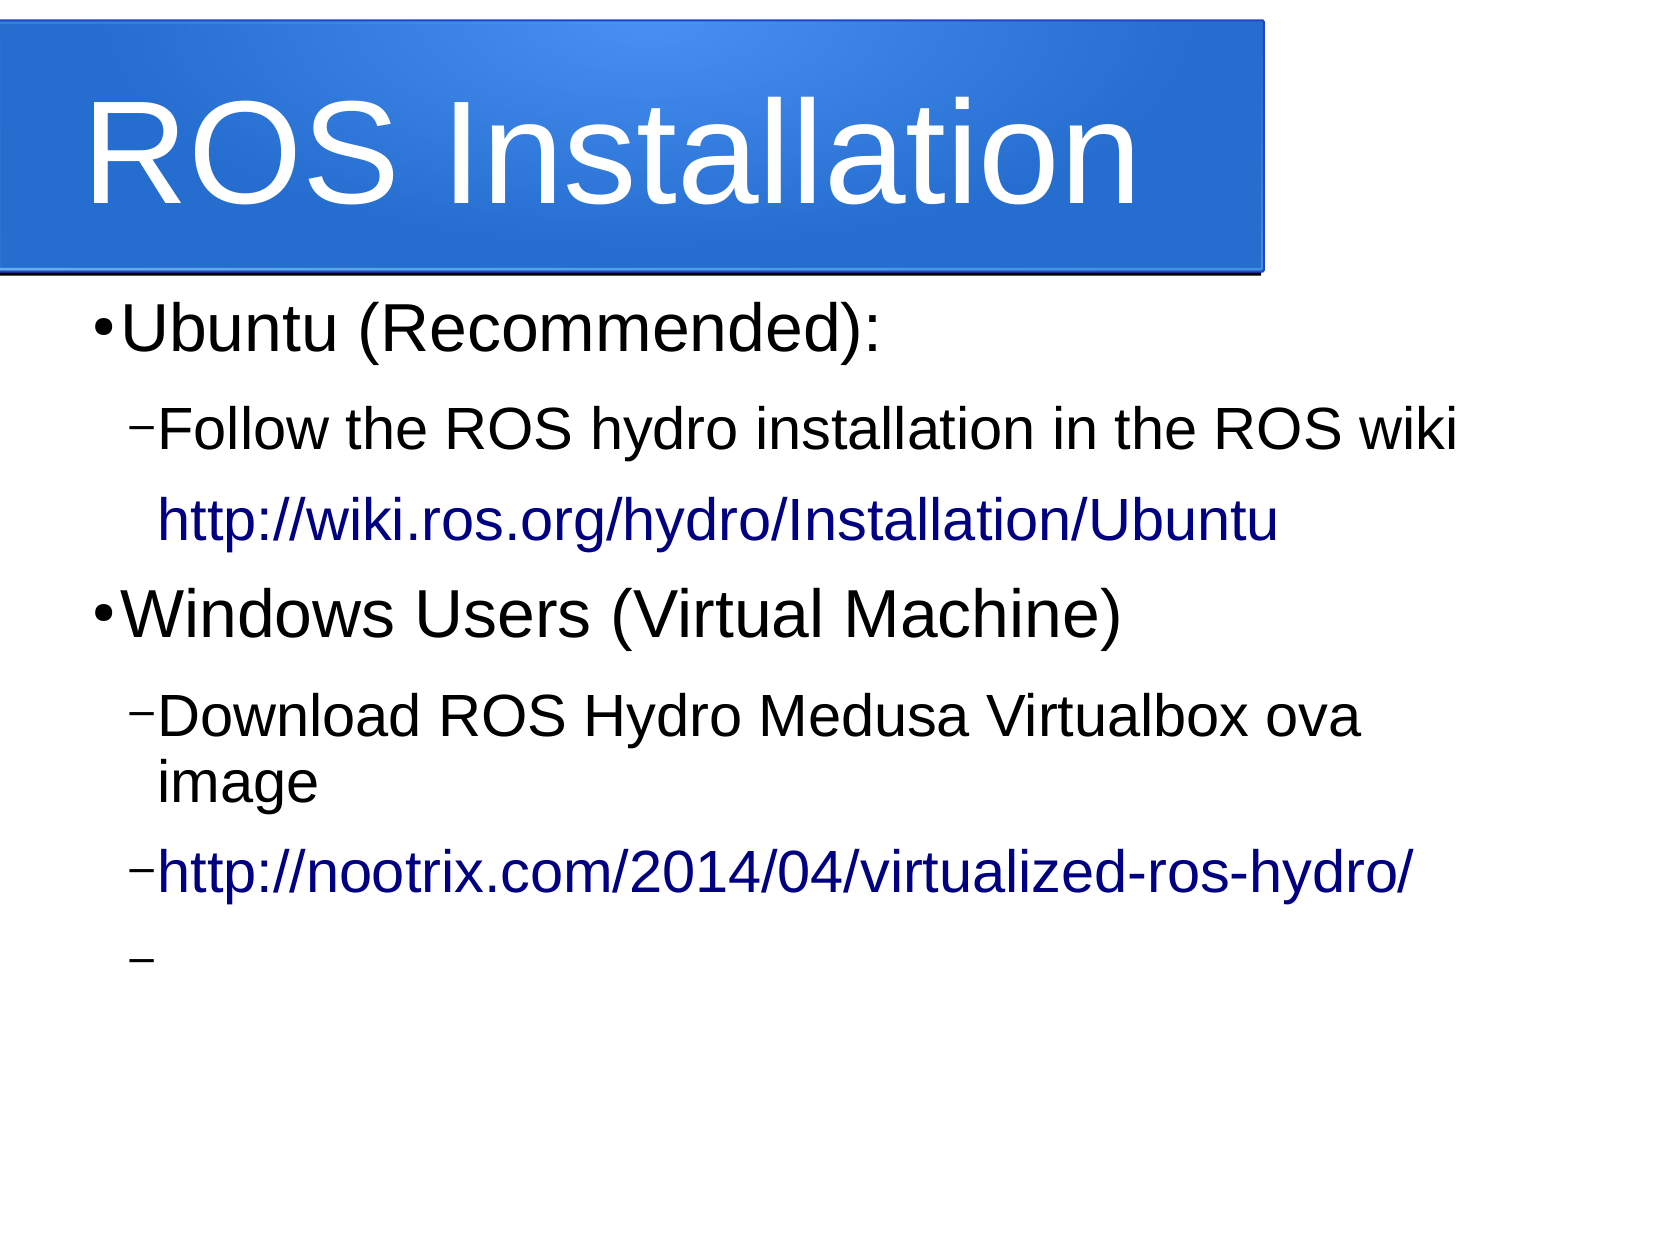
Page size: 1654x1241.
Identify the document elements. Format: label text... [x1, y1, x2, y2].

list Ubuntu (Recommended): Follow the ROS hydro installation in the ROS wiki http://wiki.ros.org/hydro/Installation/Ubuntu Windows Users (Virtual Machine) Download ROS Hydro Medusa Virtualbox ova image http://nootrix.com/2014/04/virtualized-ros-hydro/ [82, 290, 1538, 1010]
title ROS Installation [82, 49, 1250, 257]
